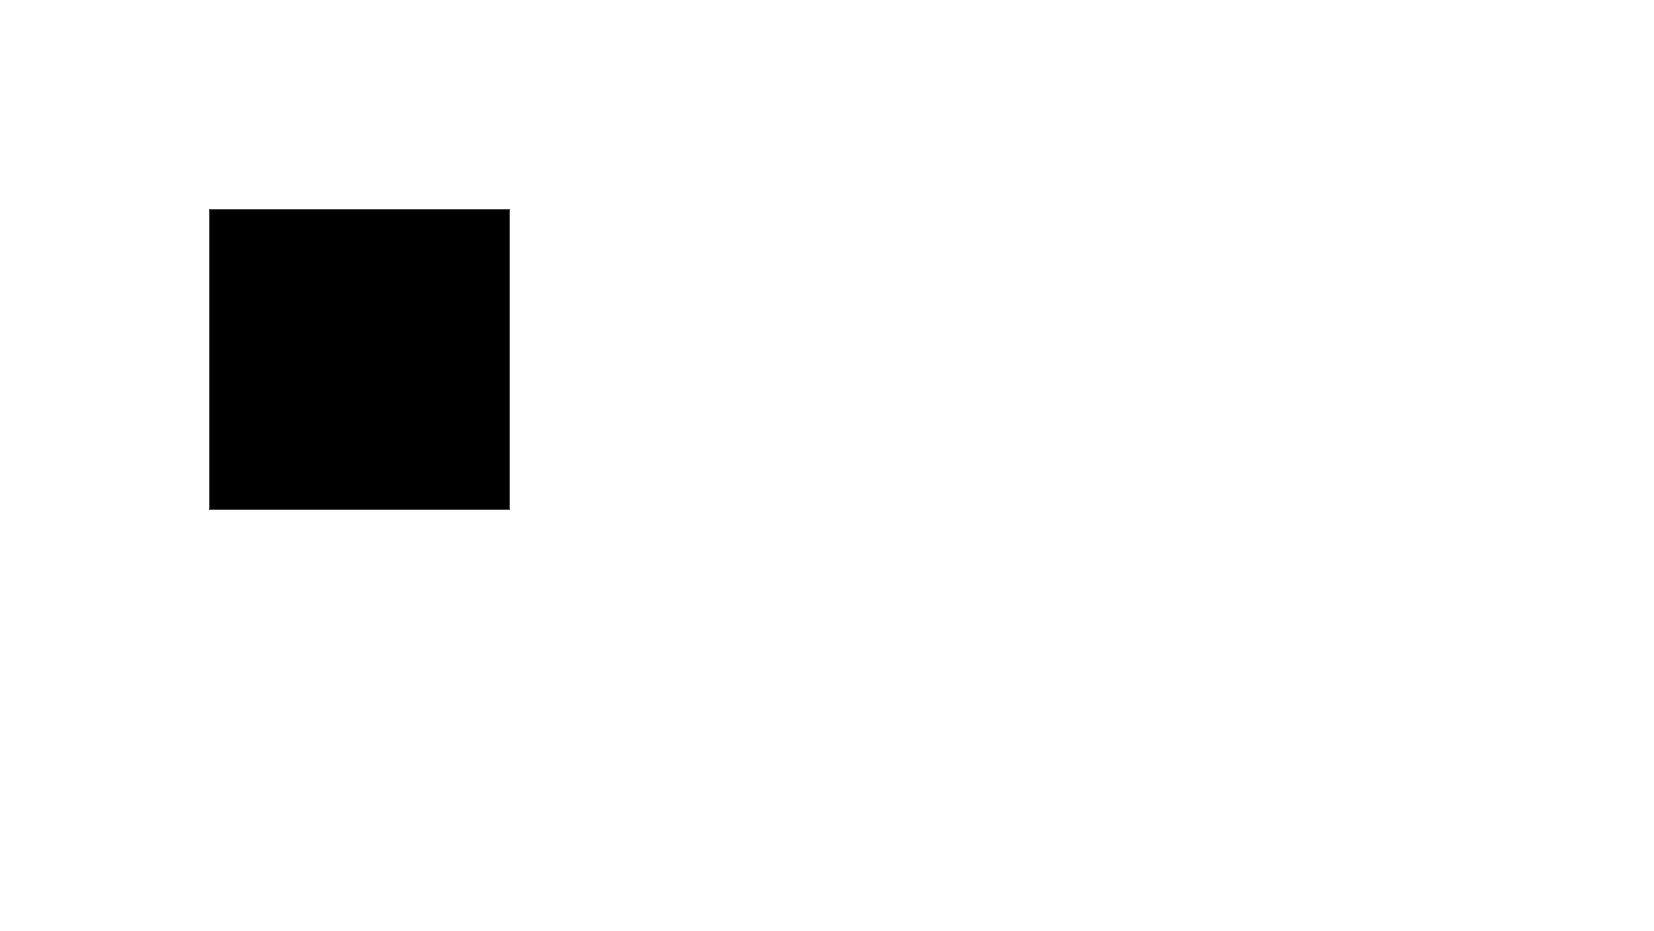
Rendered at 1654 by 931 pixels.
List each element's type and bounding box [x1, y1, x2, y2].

text_box [209, 209, 510, 510]
